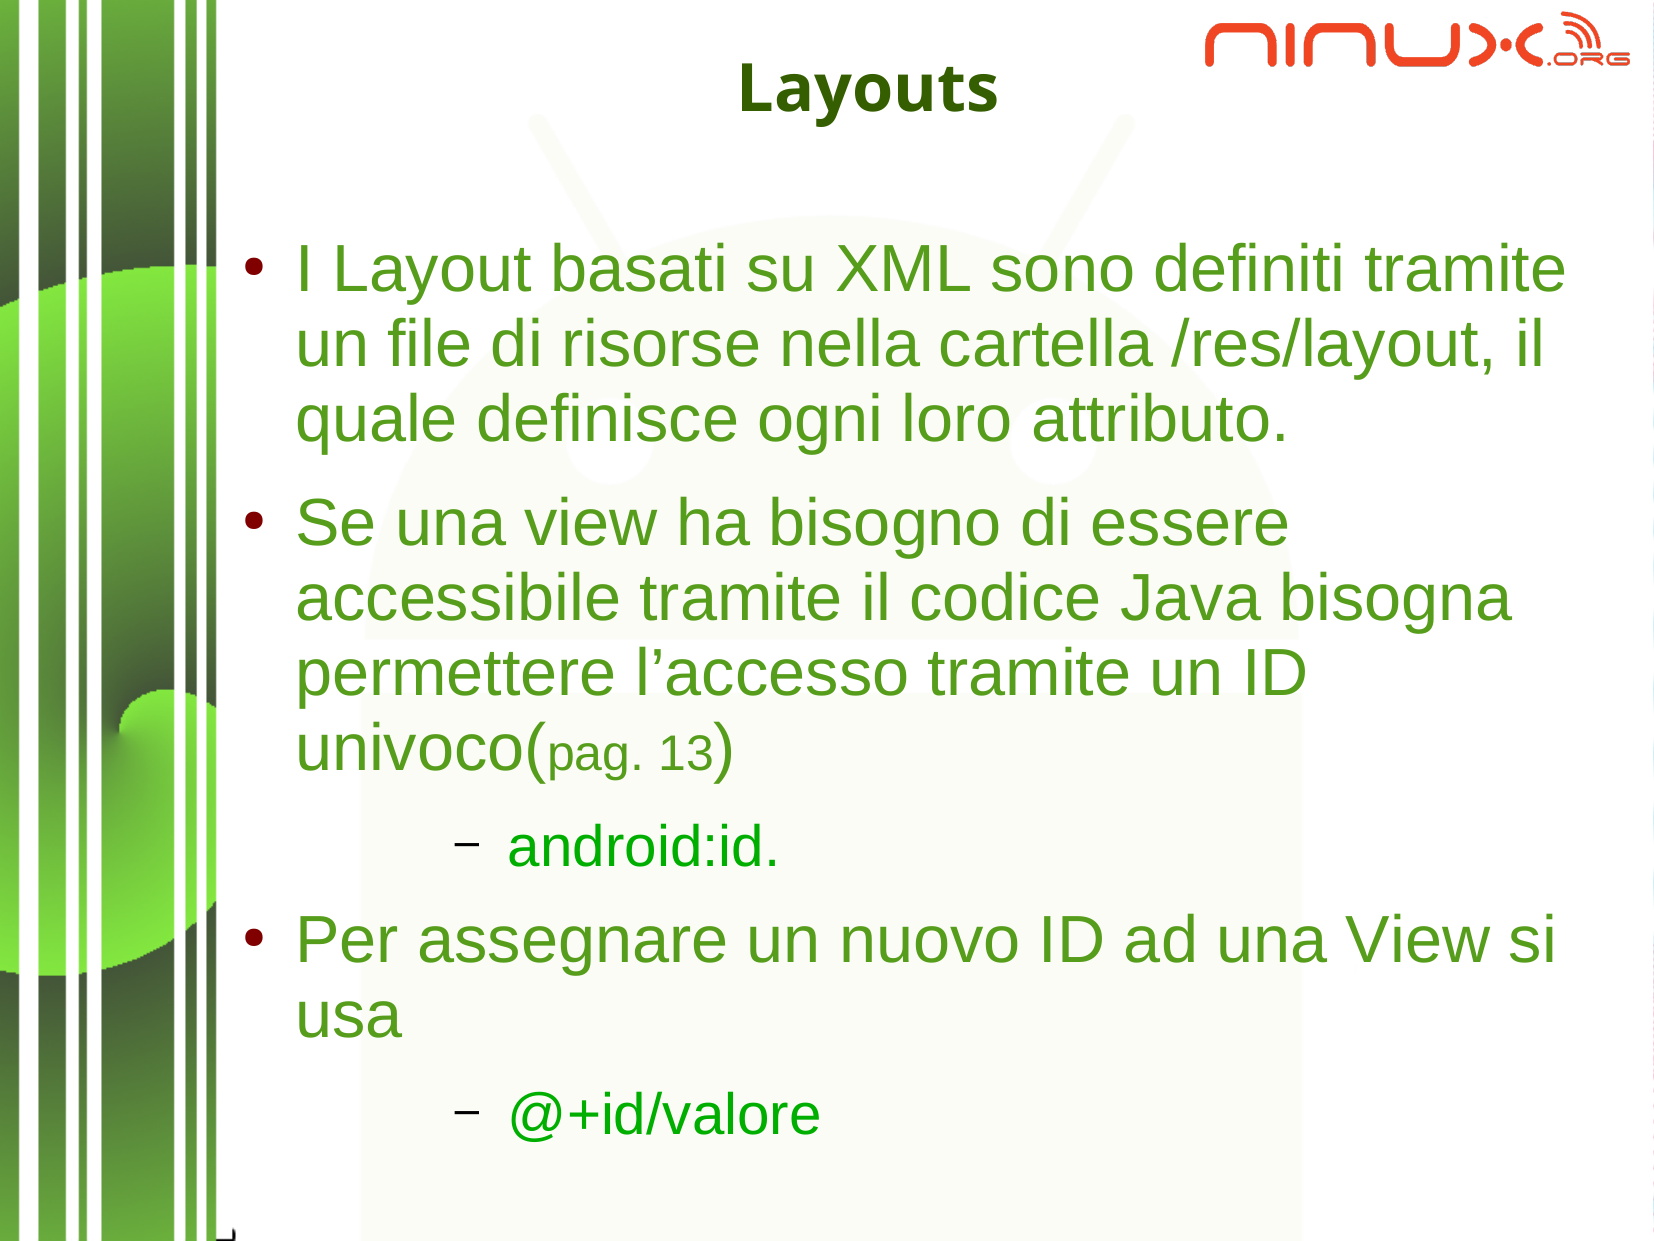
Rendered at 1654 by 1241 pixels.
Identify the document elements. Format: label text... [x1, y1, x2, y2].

list I Layout basati su XML sono definiti tramite un file di risorse nella cartella /res/layout, il quale definisce ogni loro attributo. Se una view ha bisogno di essere accessibile tramite il codice Java bisogna permettere l’accesso tramite un ID univoco(pag. 13) android:id. Per assegnare un nuovo ID ad una View si usa @+id/valore [224, 231, 1598, 1147]
picture [0, 0, 1654, 1241]
title Layouts [236, 46, 1500, 125]
